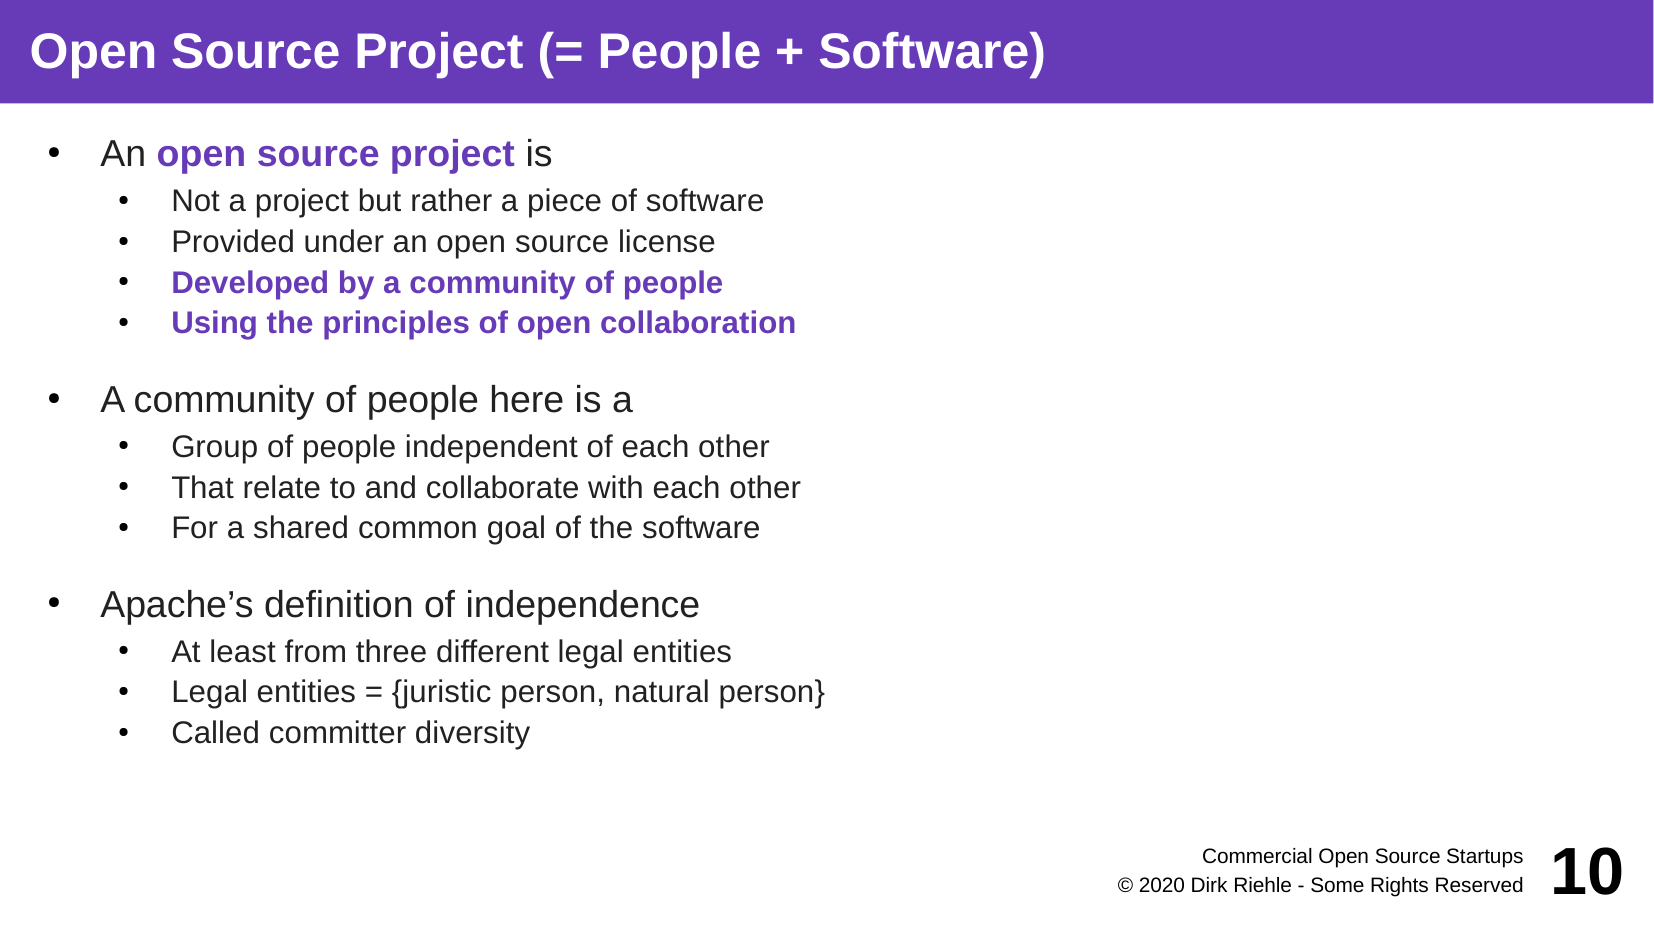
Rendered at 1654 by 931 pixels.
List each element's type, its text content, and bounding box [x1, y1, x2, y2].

list An open source project is Not a project but rather a piece of software Provided under an open source license Developed by a community of people Using the principles of open collaboration A community of people here is a Group of people independent of each other That relate to and collaborate with each other For a shared common goal of the software Apache’s definition of independence At least from three different legal entities Legal entities = {juristic person, natural person} Called committer diversity [29, 132, 1625, 813]
title Open Source Project (= People + Software) [0, 0, 1654, 104]
